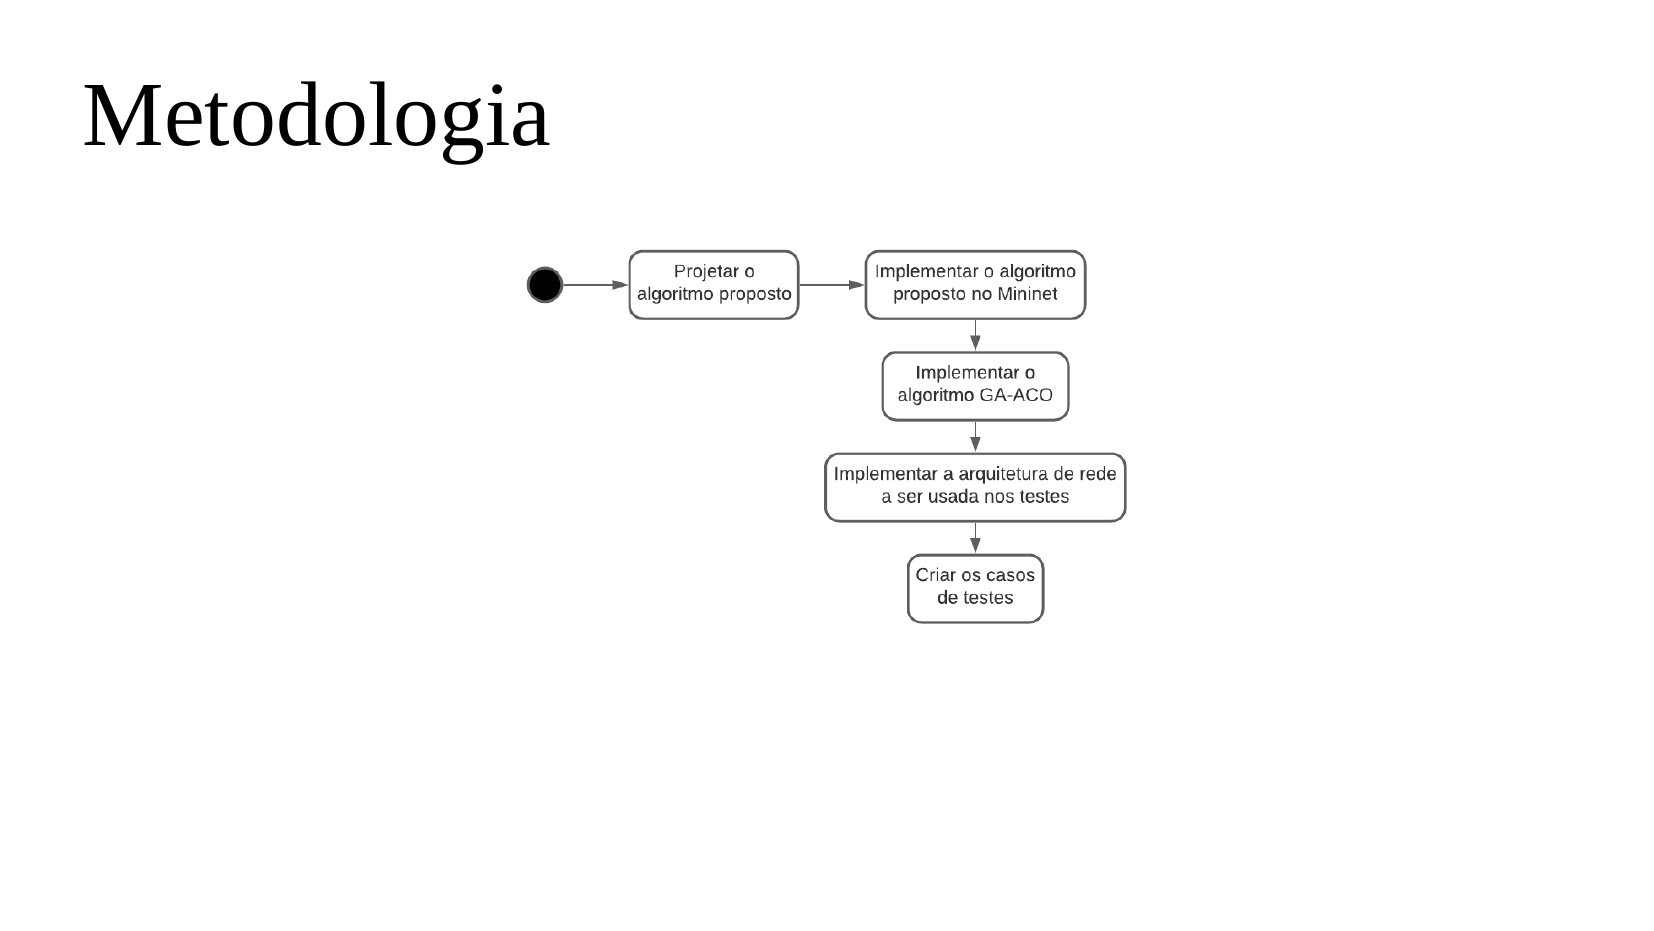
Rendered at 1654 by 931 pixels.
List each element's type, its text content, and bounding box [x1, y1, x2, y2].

picture [494, 217, 1159, 758]
title Metodologia [82, 37, 1571, 193]
